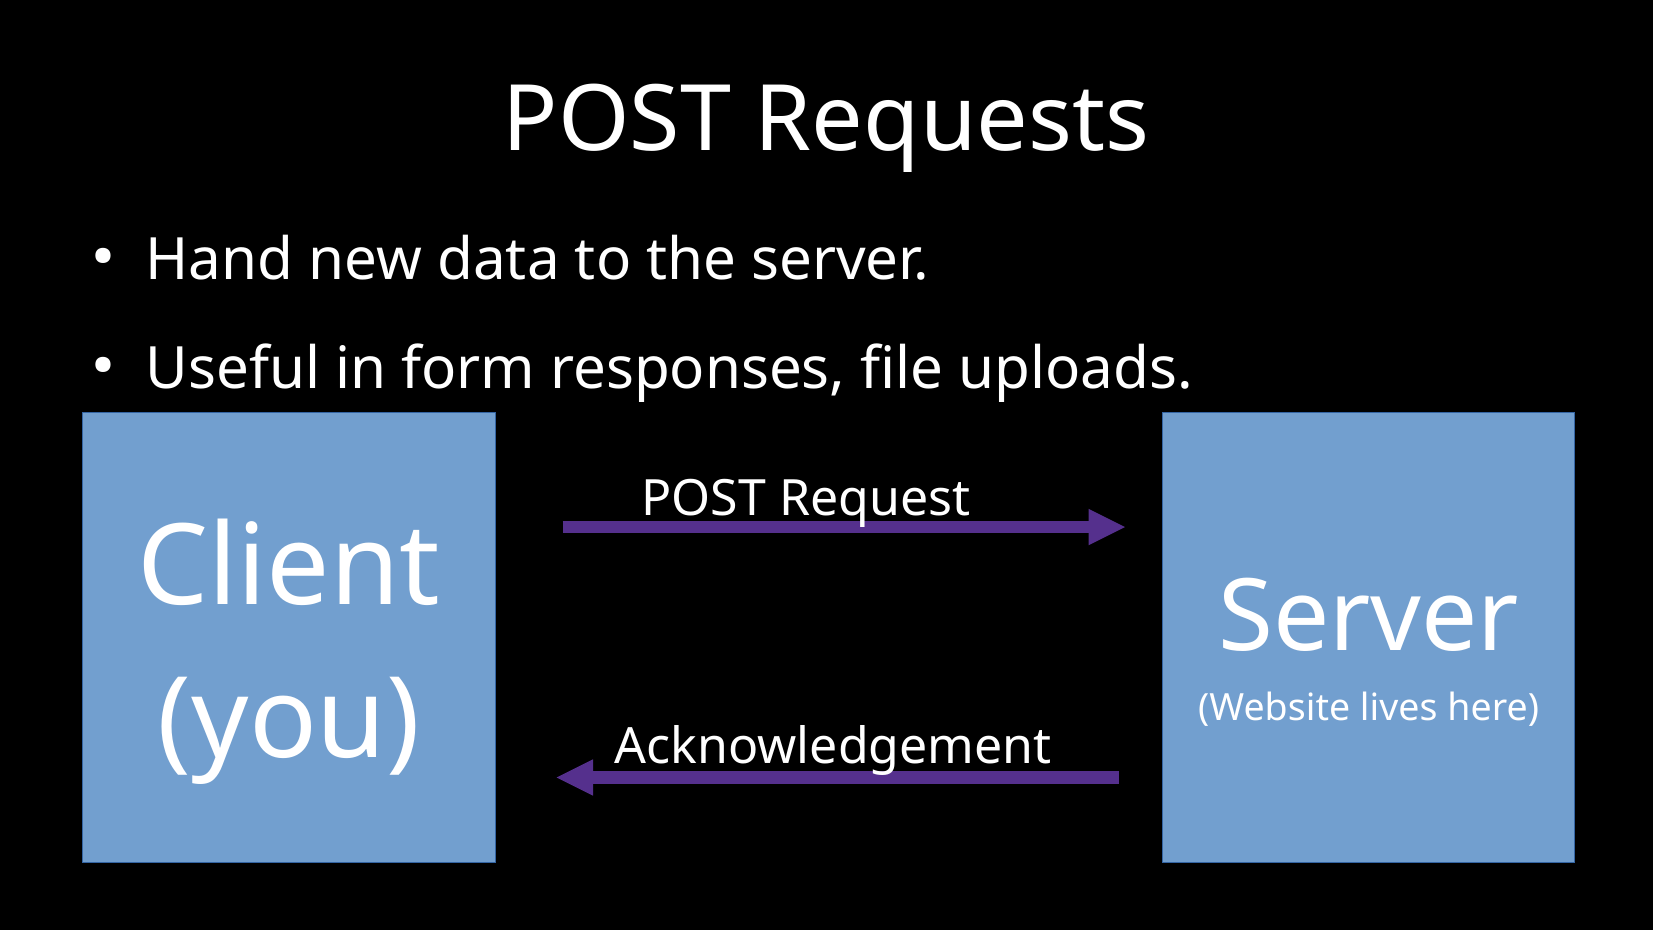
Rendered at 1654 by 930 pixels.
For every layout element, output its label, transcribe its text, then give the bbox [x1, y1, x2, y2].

list Hand new data to the server. Useful in form responses, file uploads. [75, 217, 1608, 526]
text_box POST Request [626, 454, 1088, 570]
text_box Acknowledgement [600, 702, 1126, 818]
title POST Requests [82, 37, 1571, 193]
text_box Server (Website lives here) [1162, 412, 1575, 863]
text_box Client (you) [82, 412, 496, 863]
